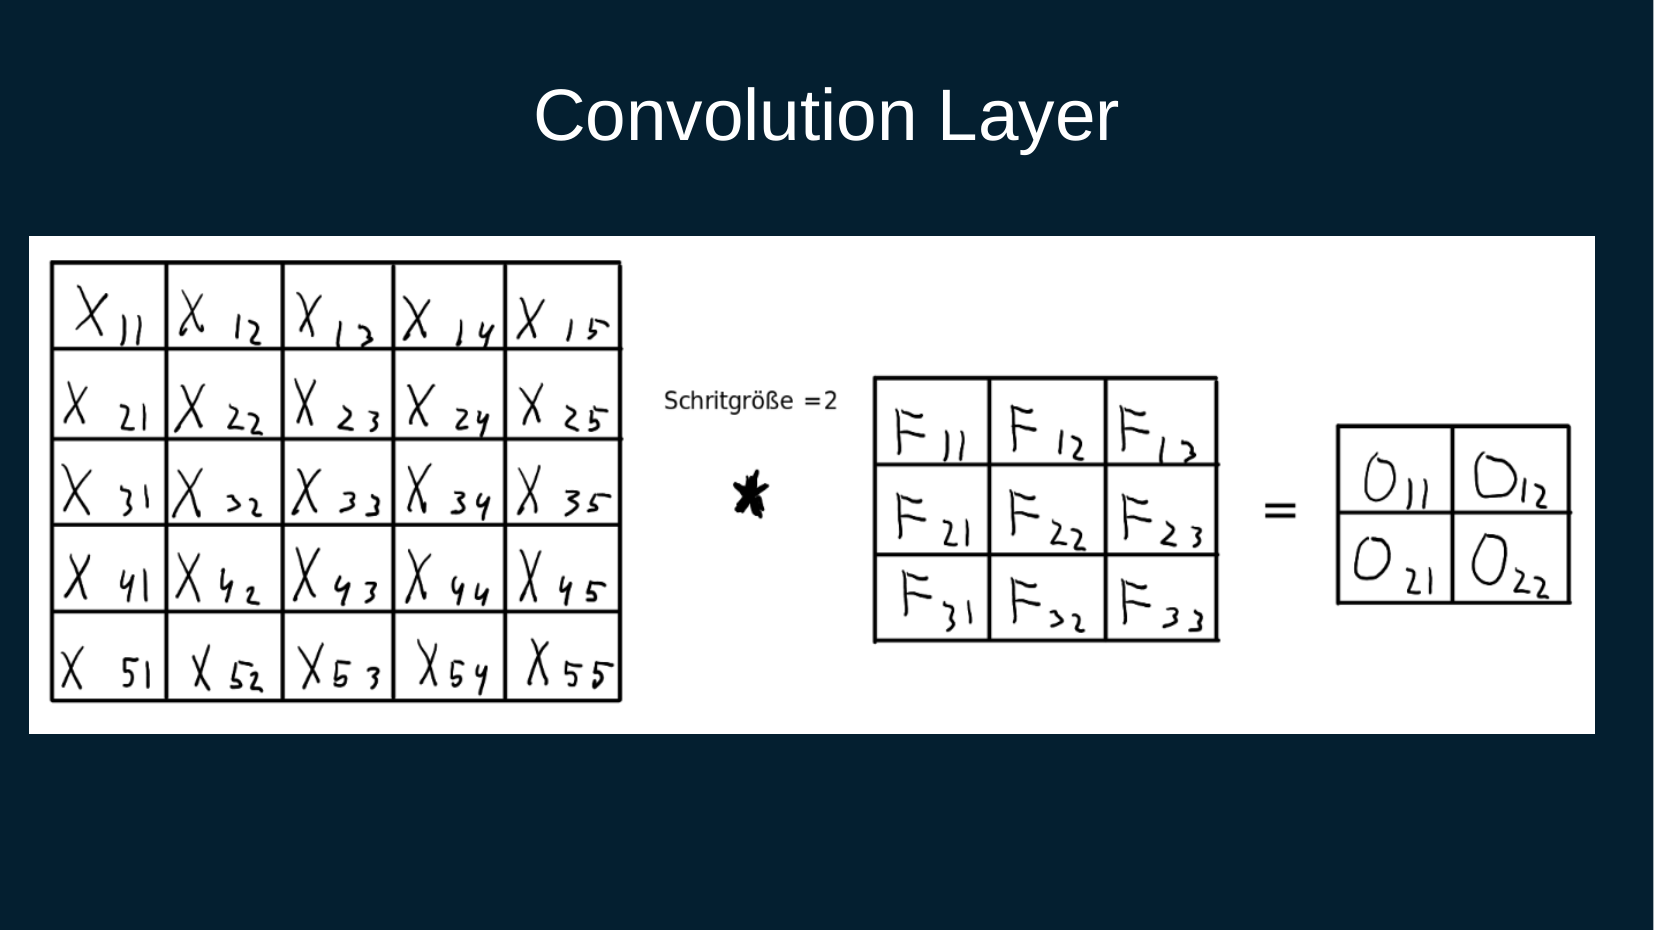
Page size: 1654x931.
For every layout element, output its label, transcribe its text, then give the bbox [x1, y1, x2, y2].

picture [29, 236, 1595, 734]
title Convolution Layer [82, 37, 1571, 193]
